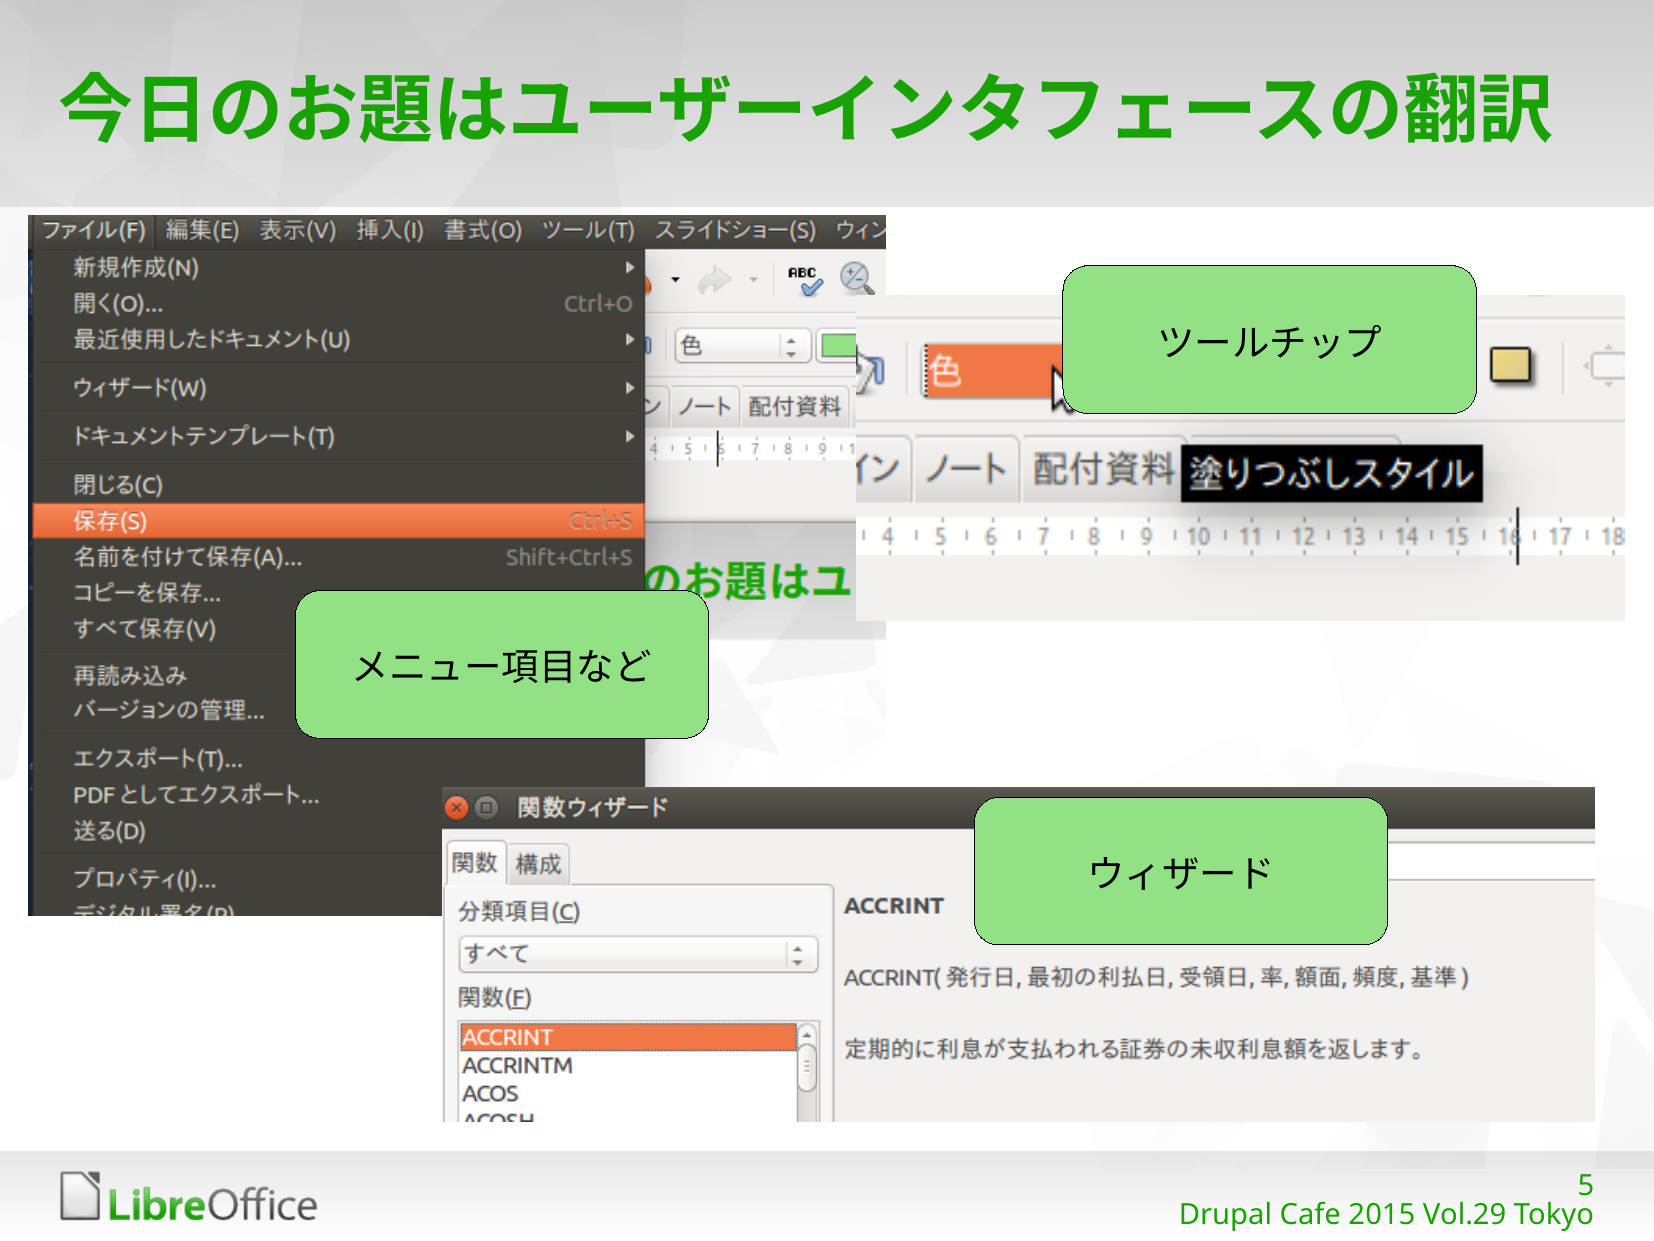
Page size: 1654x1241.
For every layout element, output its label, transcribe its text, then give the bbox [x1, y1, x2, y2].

text_box ツールチップ [1062, 265, 1477, 414]
title 今日のお題はユーザーインタフェースの翻訳 [59, 29, 1595, 178]
picture [41, 1152, 337, 1240]
picture [0, 0, 1654, 1169]
text_box ウィザード [974, 797, 1388, 945]
text_box メニュー項目など [295, 590, 709, 739]
